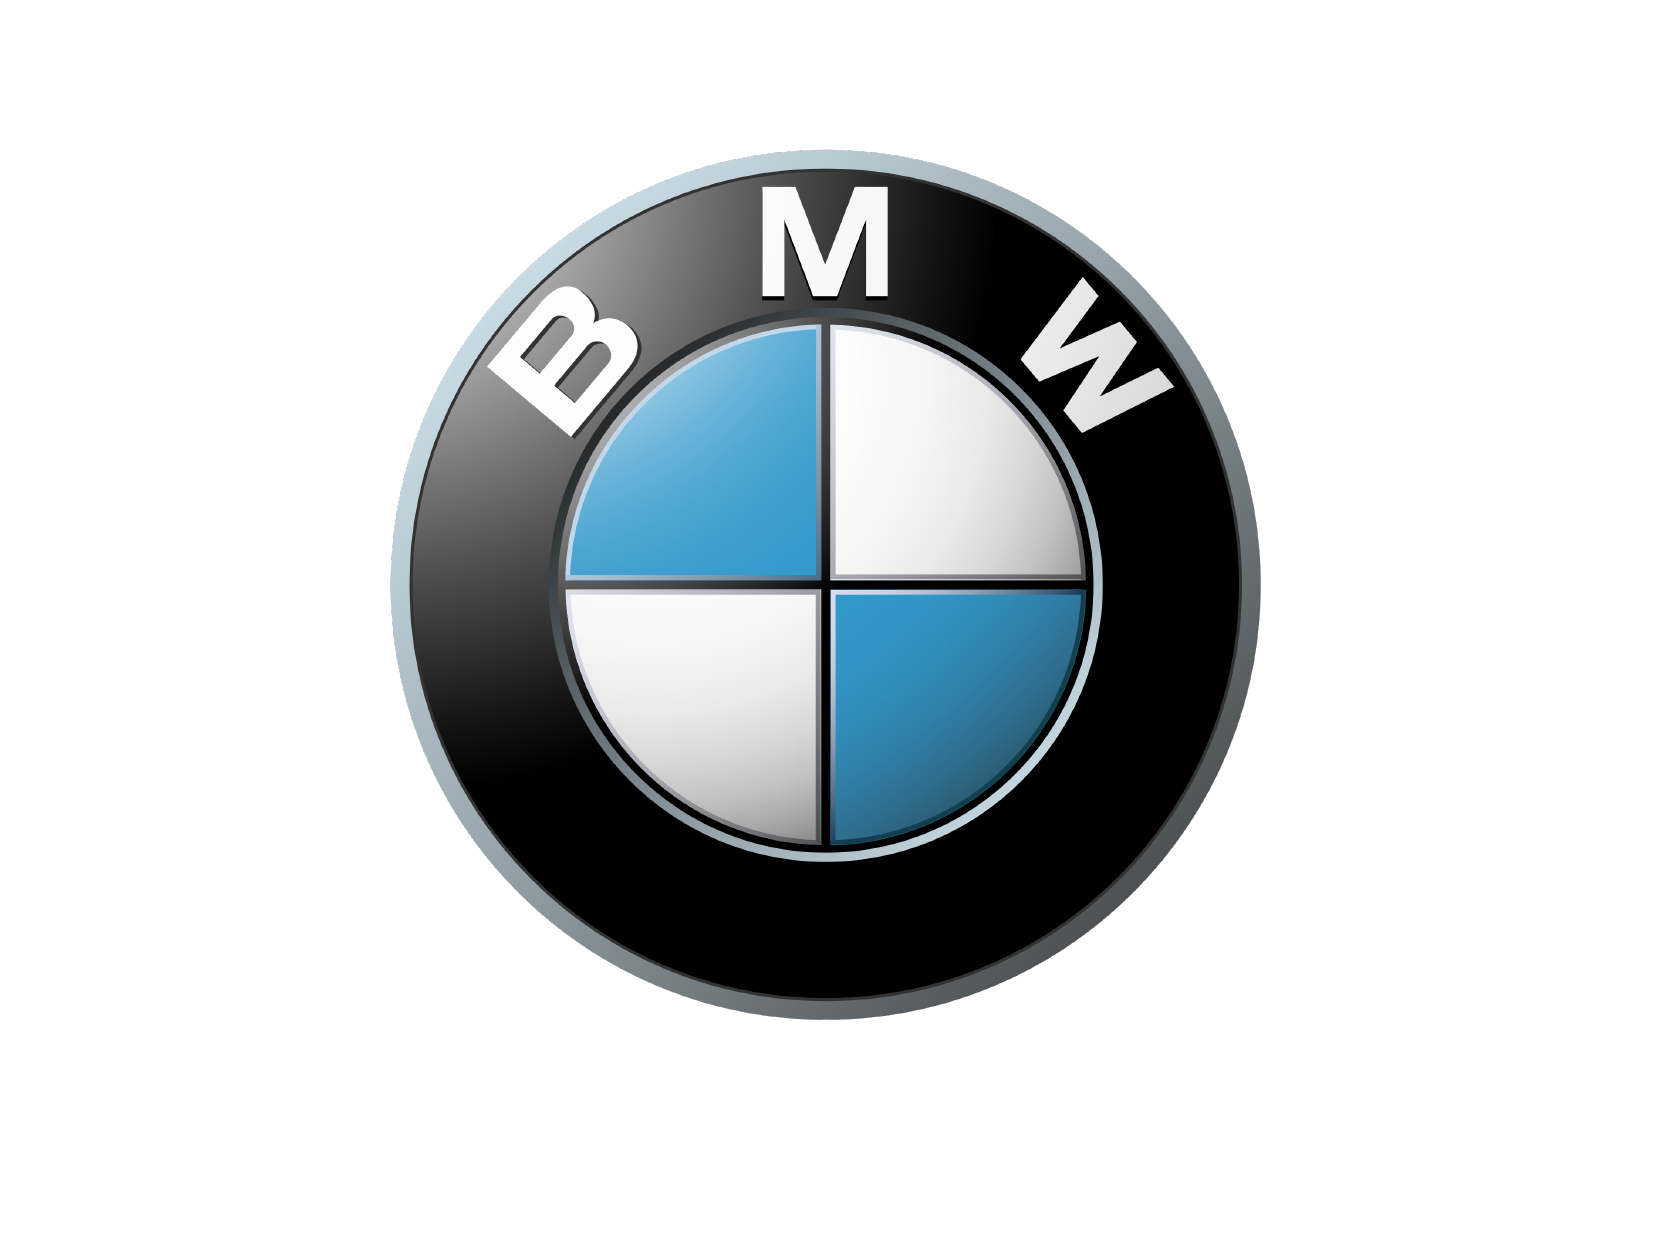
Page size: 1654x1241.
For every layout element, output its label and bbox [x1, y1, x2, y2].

picture [390, 149, 1261, 1021]
